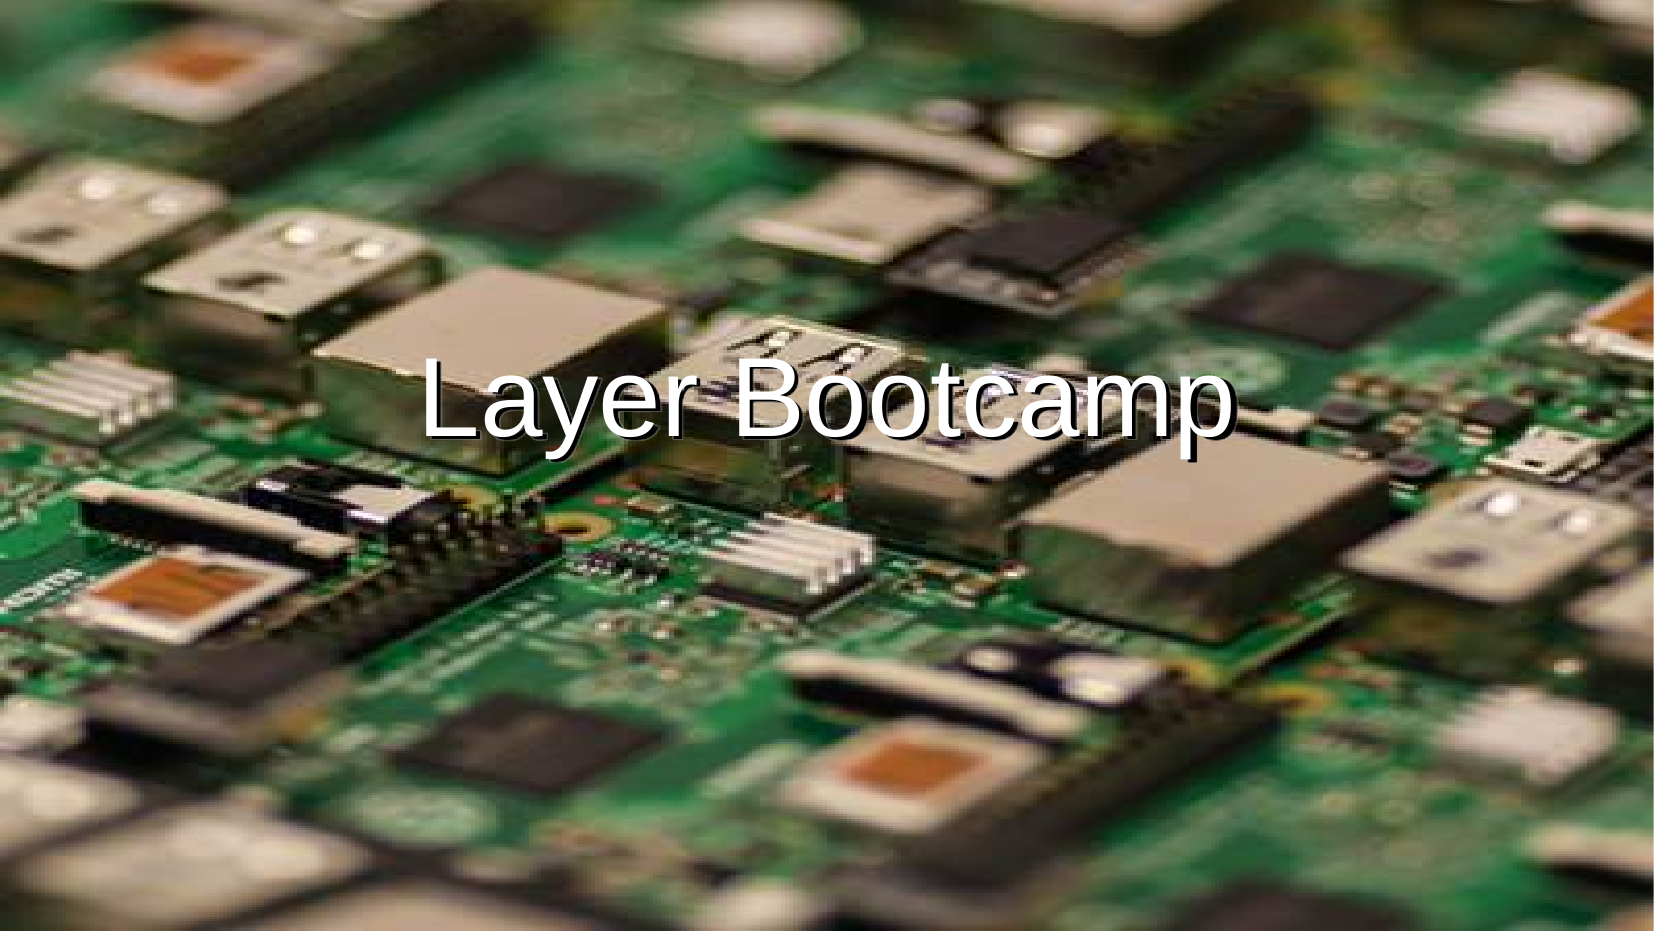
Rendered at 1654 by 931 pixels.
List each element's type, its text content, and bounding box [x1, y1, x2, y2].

subtitle Layer Bootcamp [82, 37, 1571, 757]
picture [0, 0, 1654, 931]
